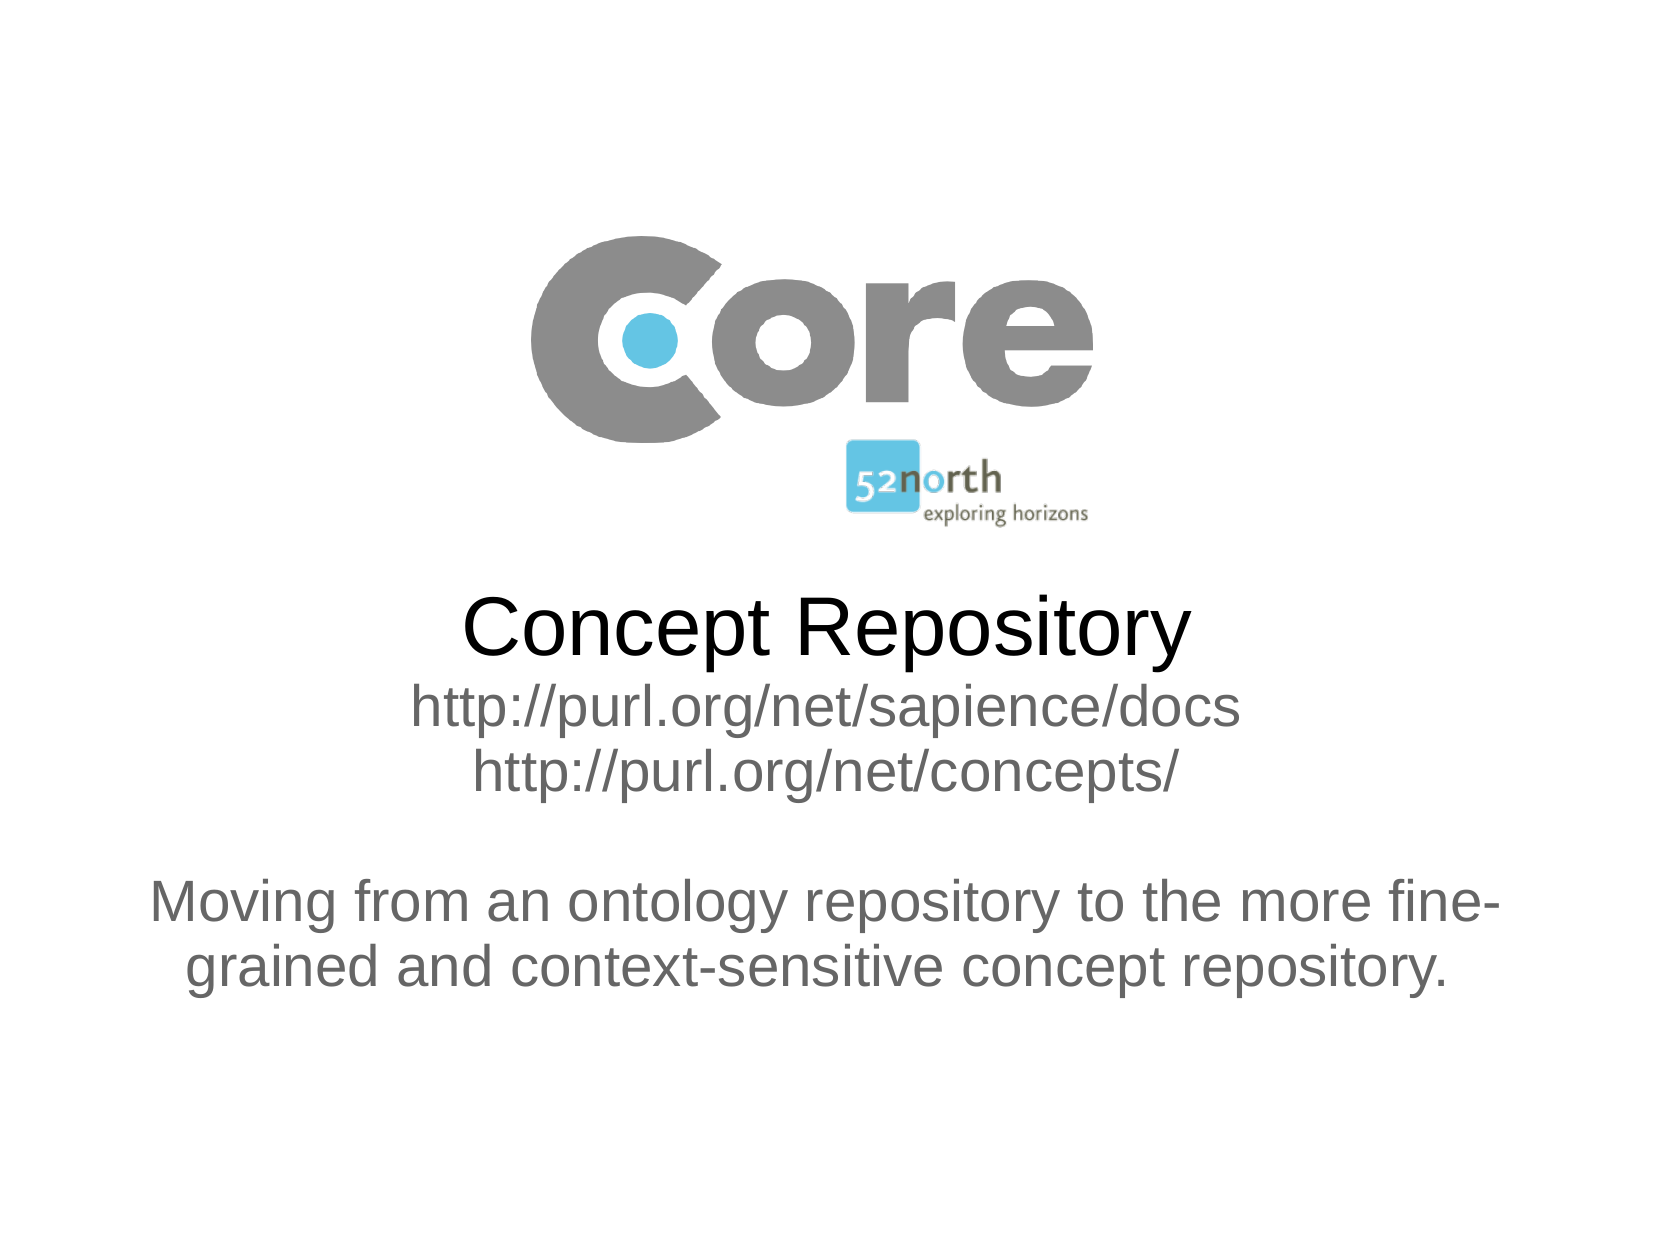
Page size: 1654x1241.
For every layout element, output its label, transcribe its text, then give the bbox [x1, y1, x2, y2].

picture [531, 236, 1093, 532]
text_box Concept Repository http://purl.org/net/sapience/docs http://purl.org/net/concepts/ Moving from an ontology repository to the more fine-grained and context-sensitive concept repository. [59, 572, 1595, 1005]
